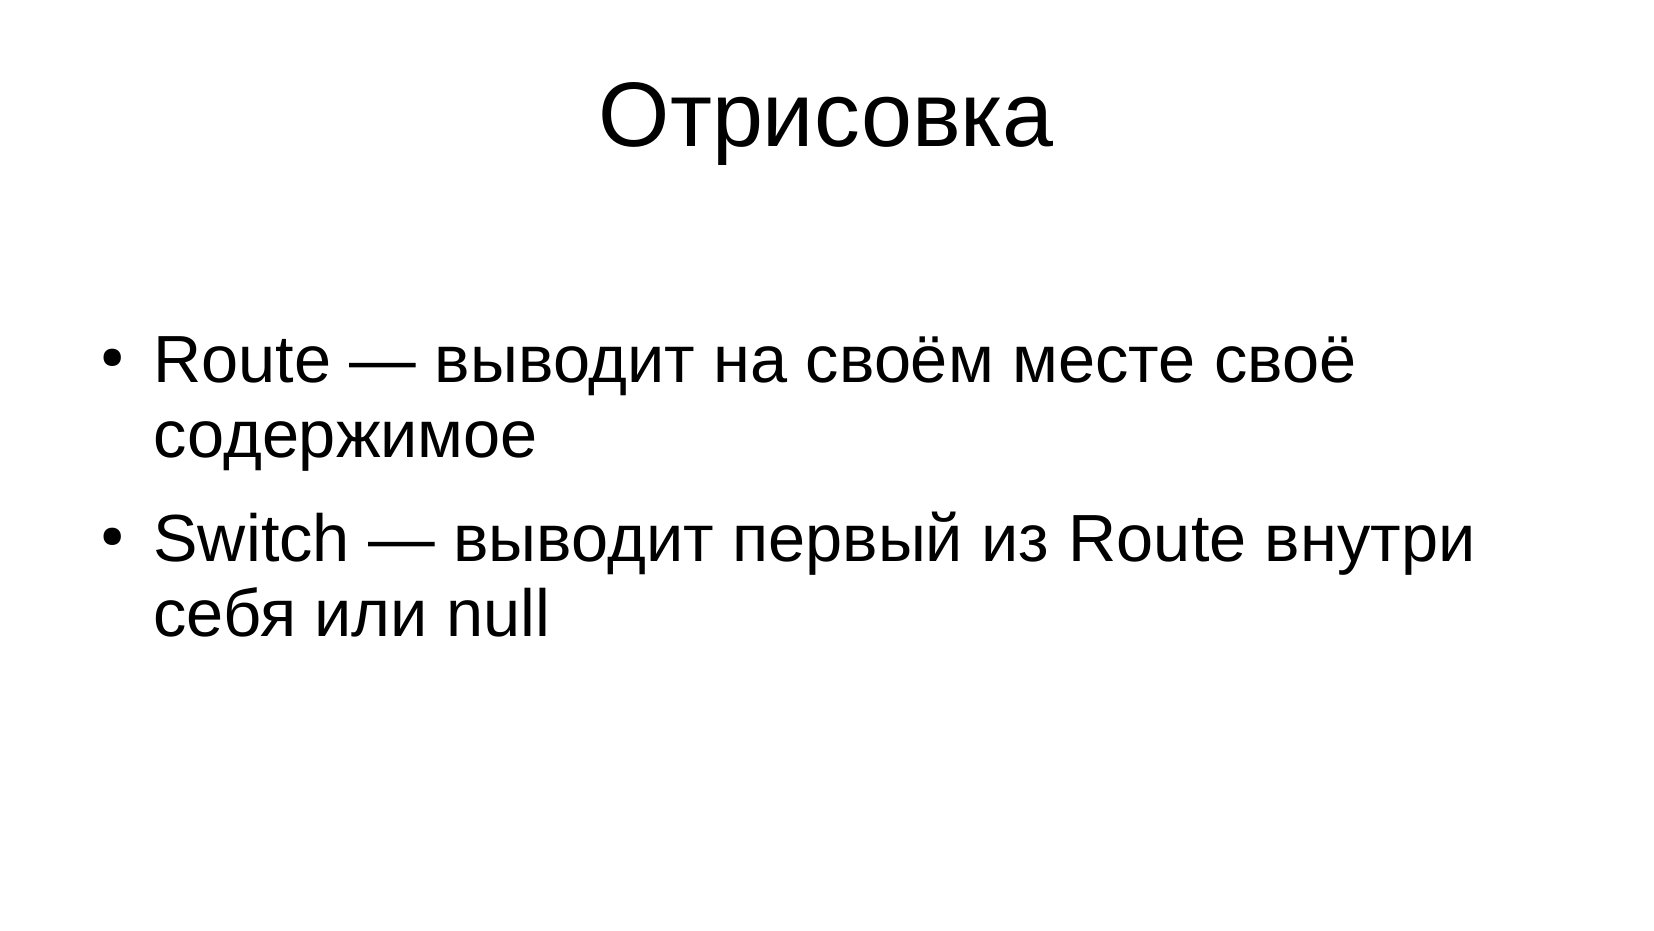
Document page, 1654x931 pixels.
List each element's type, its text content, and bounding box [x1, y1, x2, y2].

list Route — выводит на своём месте своё содержимое Switch — выводит первый из Route внутри себя или null [82, 217, 1571, 758]
title Отрисовка [82, 37, 1571, 193]
